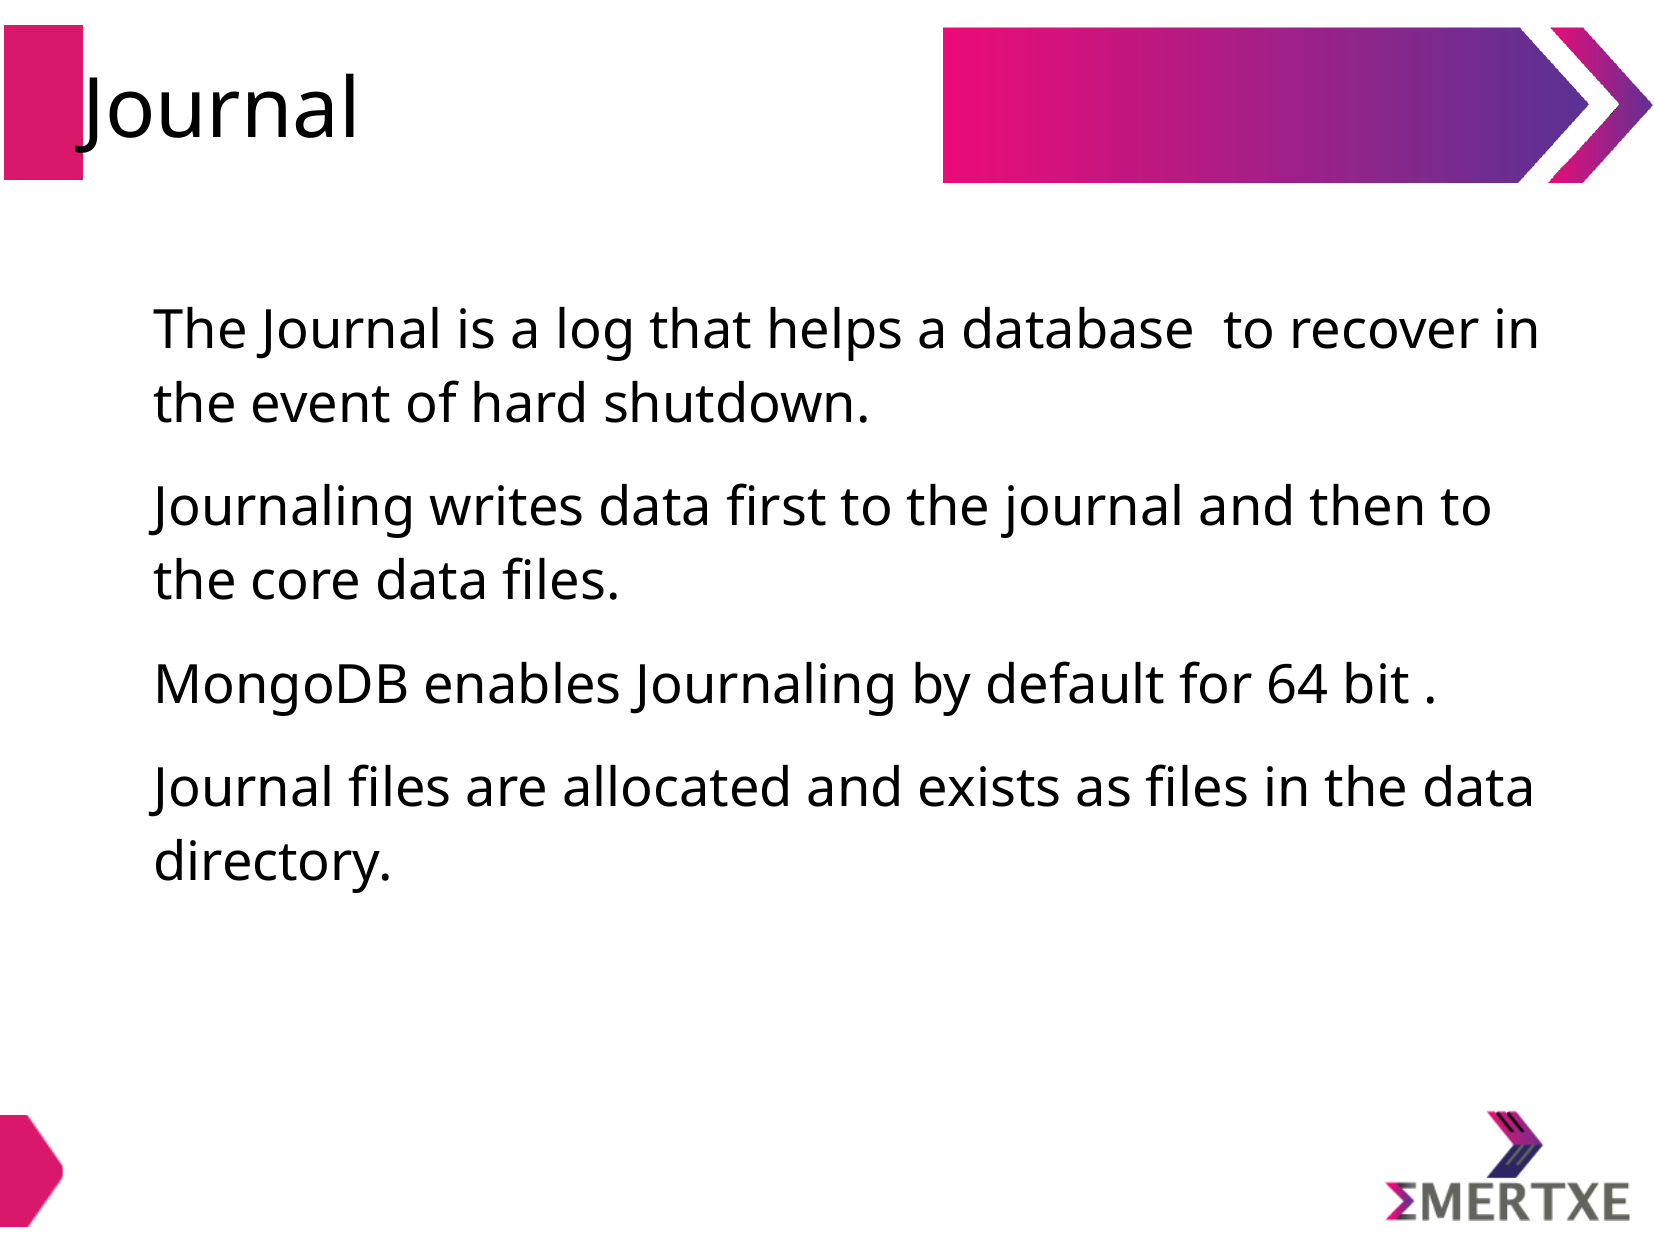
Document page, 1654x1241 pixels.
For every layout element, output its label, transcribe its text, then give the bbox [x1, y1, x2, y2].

title Journal [82, 2, 1571, 210]
list The Journal is a log that helps a database to recover in the event of hard shutdown. Journaling writes data first to the journal and then to the core data files. MongoDB enables Journaling by default for 64 bit . Journal files are allocated and exists as files in the data directory. [82, 290, 1571, 1010]
picture [1385, 1107, 1631, 1221]
picture [1571, 27, 1653, 183]
